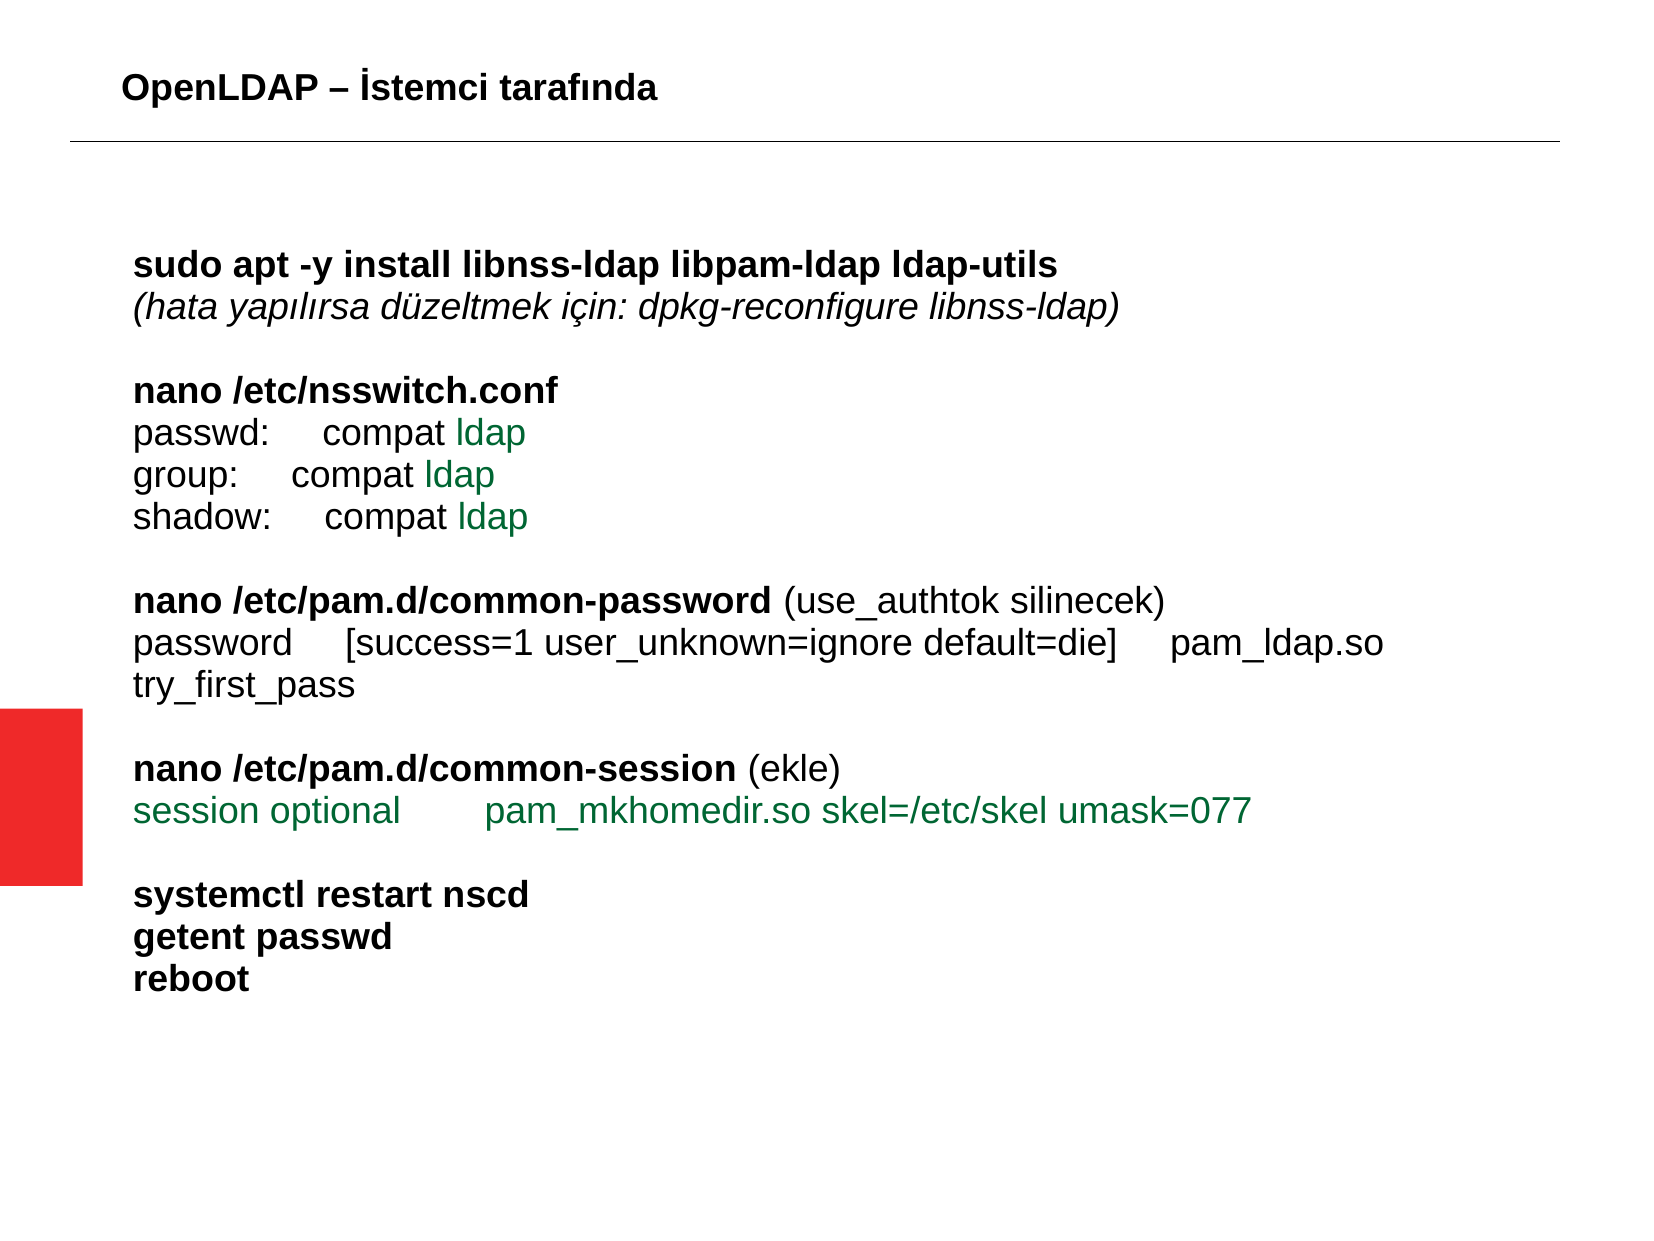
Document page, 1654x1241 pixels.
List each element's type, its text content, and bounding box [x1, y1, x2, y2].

text_box OpenLDAP – İstemci tarafında [106, 59, 1536, 116]
text_box sudo apt -y install libnss-ldap libpam-ldap ldap-utils (hata yapılırsa düzeltmek için: dpkg-reconfigure libnss-ldap) nano /etc/nsswitch.conf passwd: compat ldap group: compat ldap shadow: compat ldap nano /etc/pam.d/common-password (use_authtok silinecek) password [success=1 user_unknown=ignore default=die] pam_ldap.so try_first_pass nano /etc/pam.d/common-session (ekle) session optional pam_mkhomedir.so skel=/etc/skel umask=077 systemctl restart nscd getent passwd reboot [118, 236, 1583, 1007]
